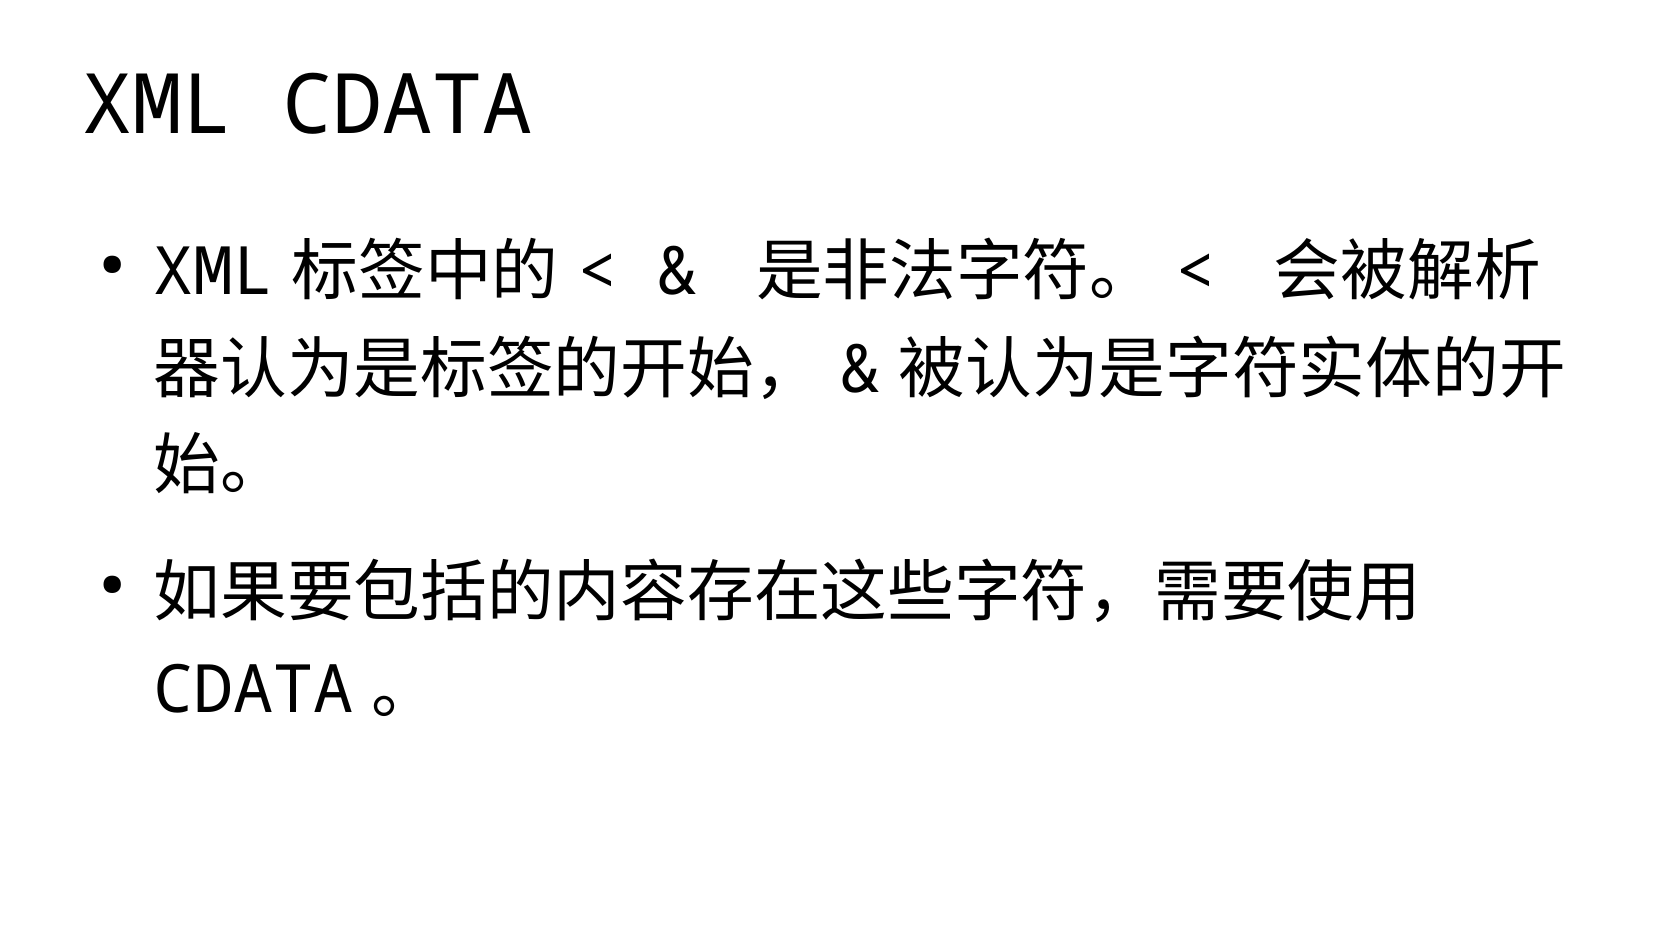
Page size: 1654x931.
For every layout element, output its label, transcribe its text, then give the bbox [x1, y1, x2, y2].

title XML CDATA [82, 37, 1571, 166]
list XML标签中的< & 是非法字符。< 会被解析器认为是标签的开始，&被认为是字符实体的开始。 如果要包括的内容存在这些字符，需要使用CDATA。 [82, 217, 1571, 758]
